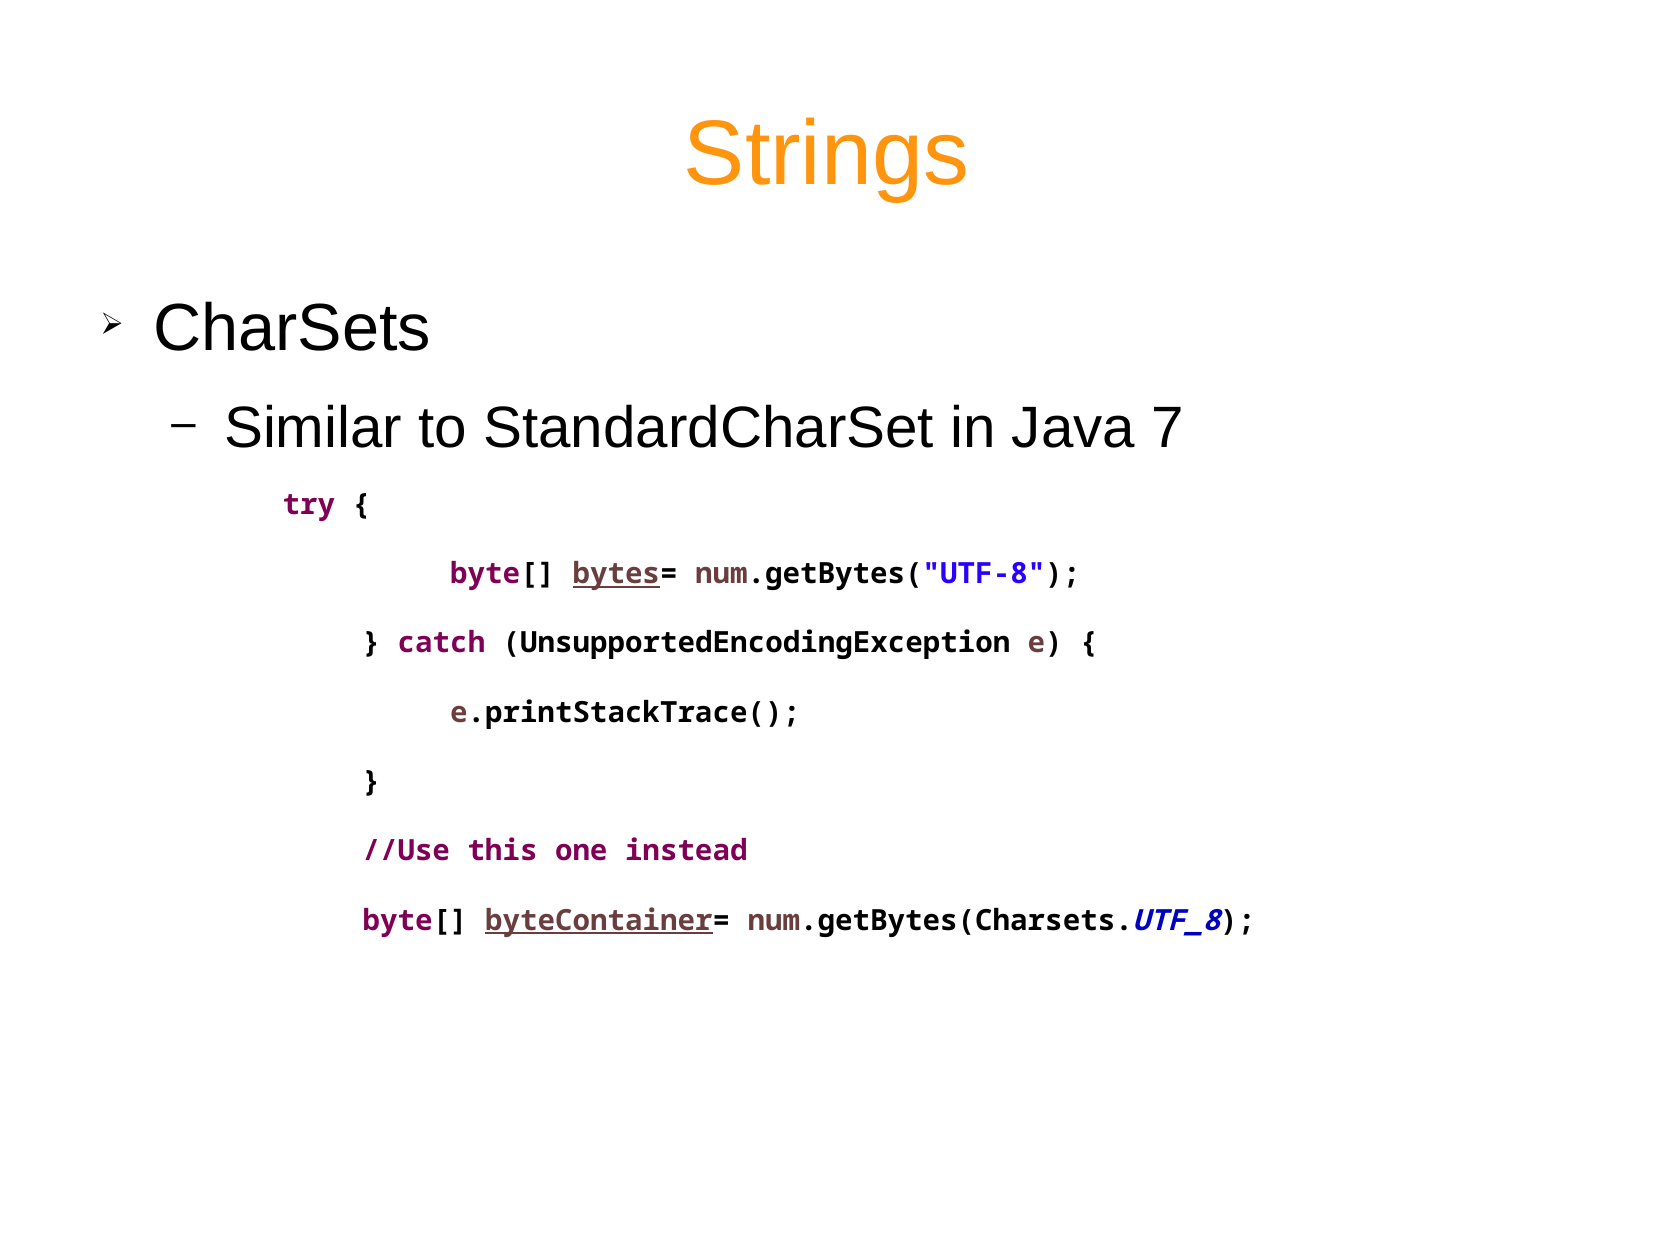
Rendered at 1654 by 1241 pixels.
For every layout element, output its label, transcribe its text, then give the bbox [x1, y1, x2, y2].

title Strings [82, 49, 1571, 257]
list CharSets Similar to StandardCharSet in Java 7 try { byte[] bytes= num.getBytes("UTF-8"); } catch (UnsupportedEncodingException e) { e.printStackTrace(); } //Use this one instead byte[] byteContainer= num.getBytes(Charsets.UTF_8); [82, 290, 1571, 1010]
